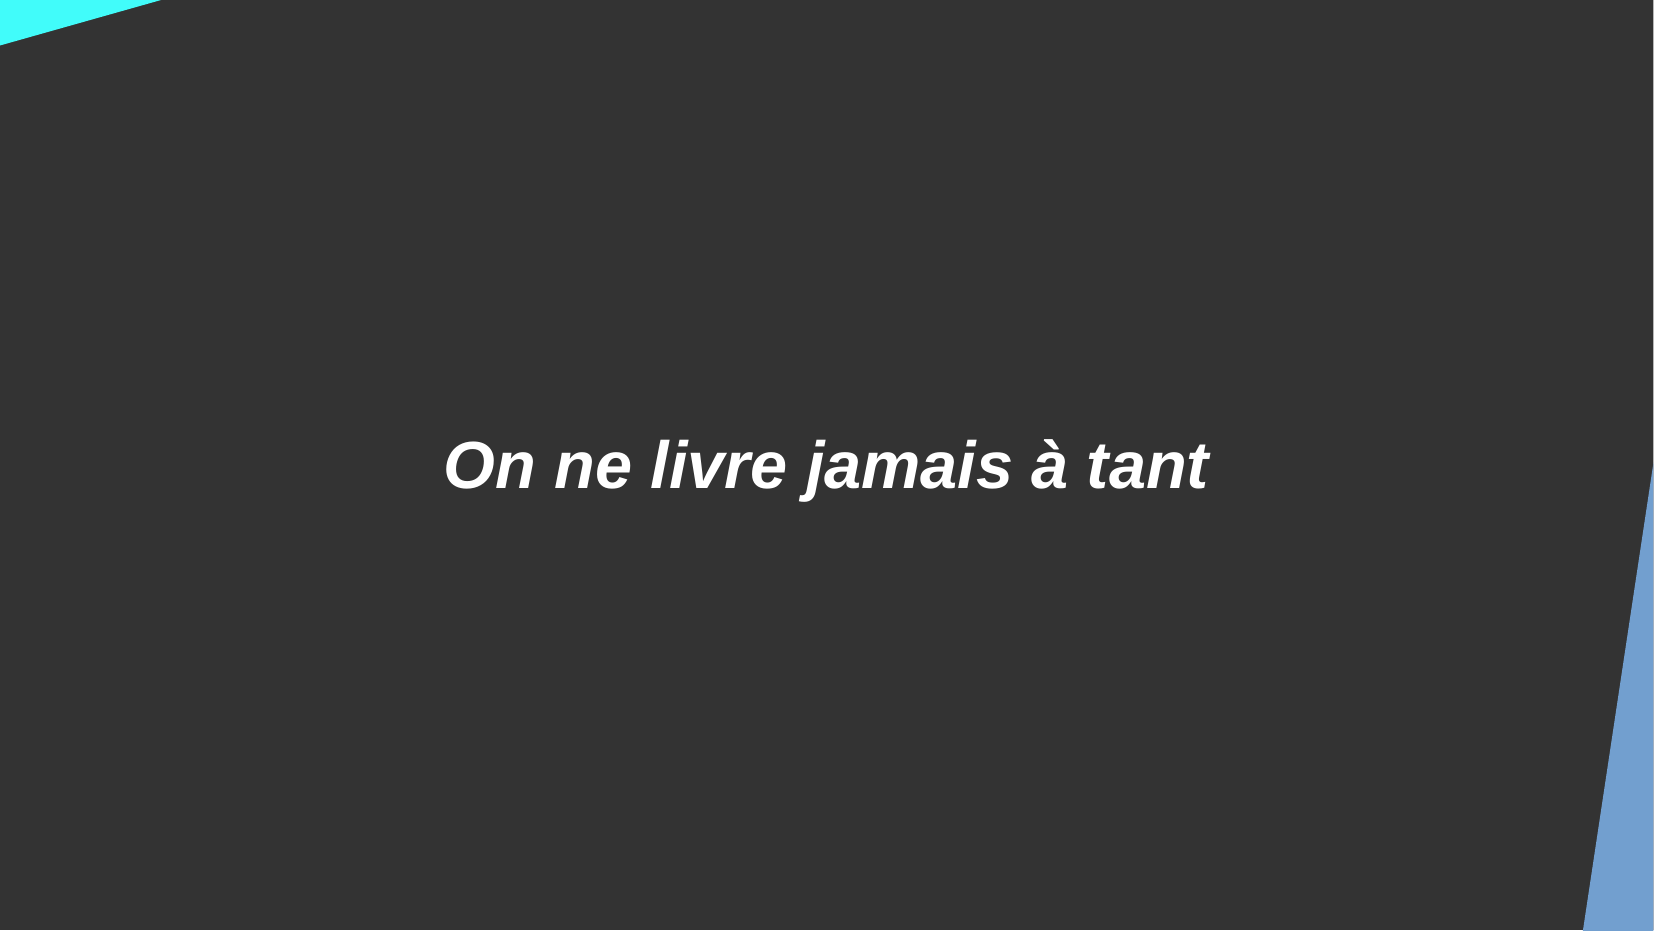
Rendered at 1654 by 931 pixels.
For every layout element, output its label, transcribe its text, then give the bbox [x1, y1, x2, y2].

text_box [1582, 459, 1654, 931]
text_box [0, 0, 162, 46]
title On ne livre jamais à tant [31, 367, 1622, 563]
